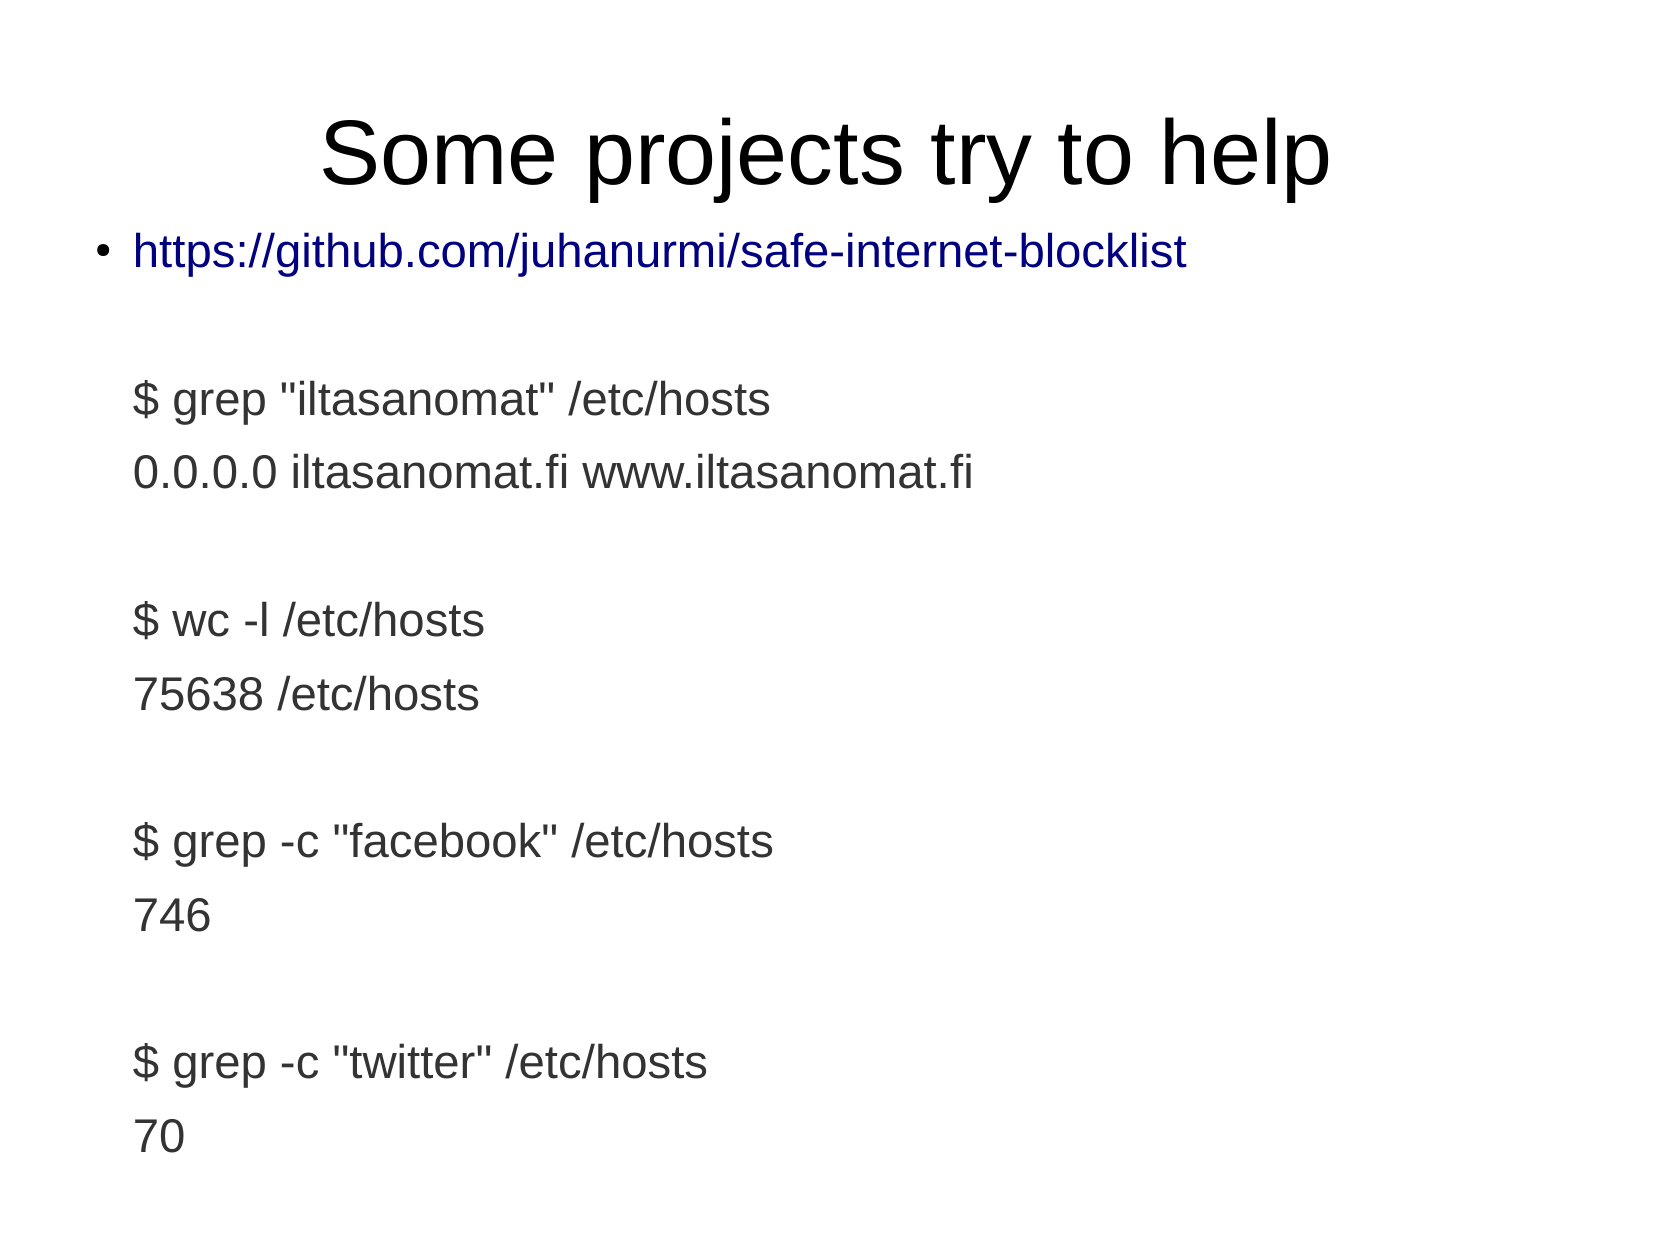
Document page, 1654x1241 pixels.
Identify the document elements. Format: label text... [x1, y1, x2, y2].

list https://github.com/juhanurmi/safe-internet-blocklist $ grep "iltasanomat" /etc/hosts 0.0.0.0 iltasanomat.fi www.iltasanomat.fi $ wc -l /etc/hosts 75638 /etc/hosts $ grep -c "facebook" /etc/hosts 746 $ grep -c "twitter" /etc/hosts 70 [82, 225, 1571, 1171]
title Some projects try to help [82, 49, 1571, 225]
